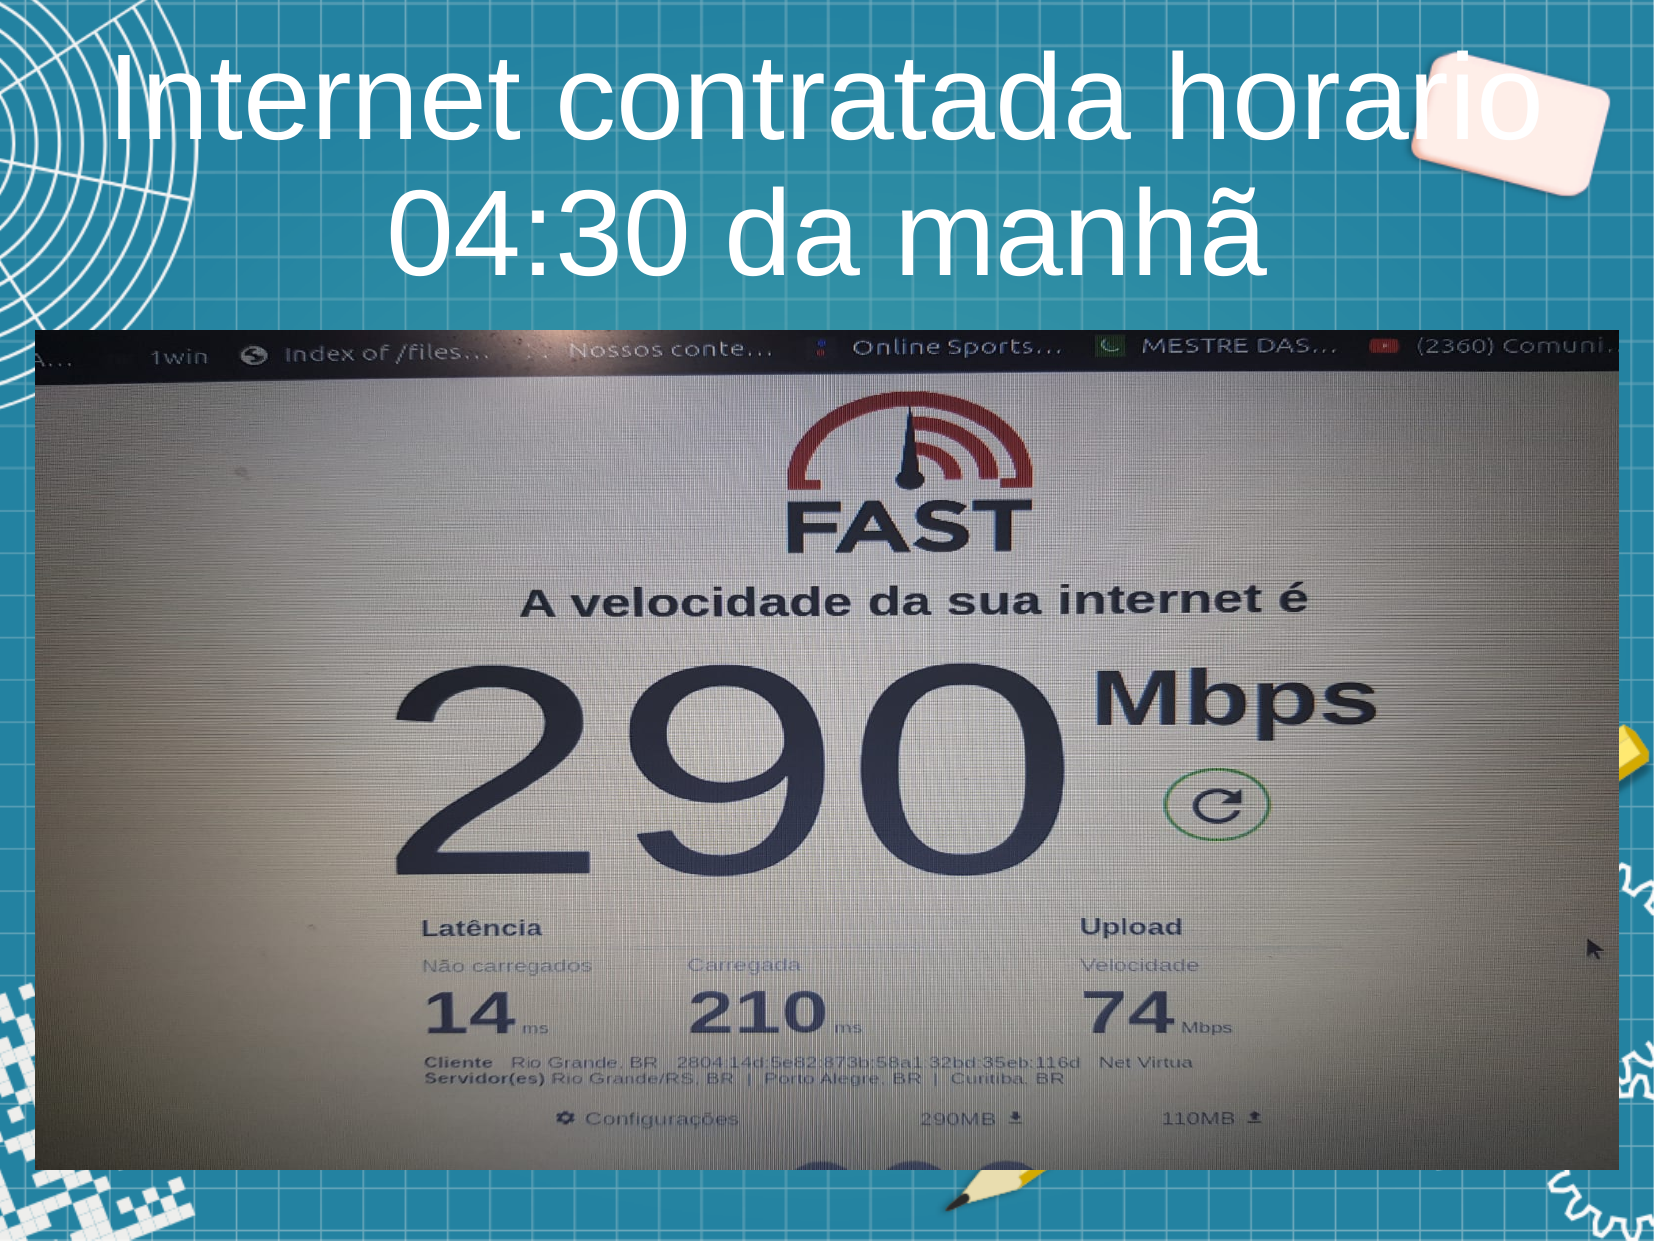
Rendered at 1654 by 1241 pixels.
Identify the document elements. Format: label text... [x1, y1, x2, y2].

title Internet contratada horario 04:30 da manhã [82, 29, 1571, 302]
picture [0, 0, 1654, 1241]
